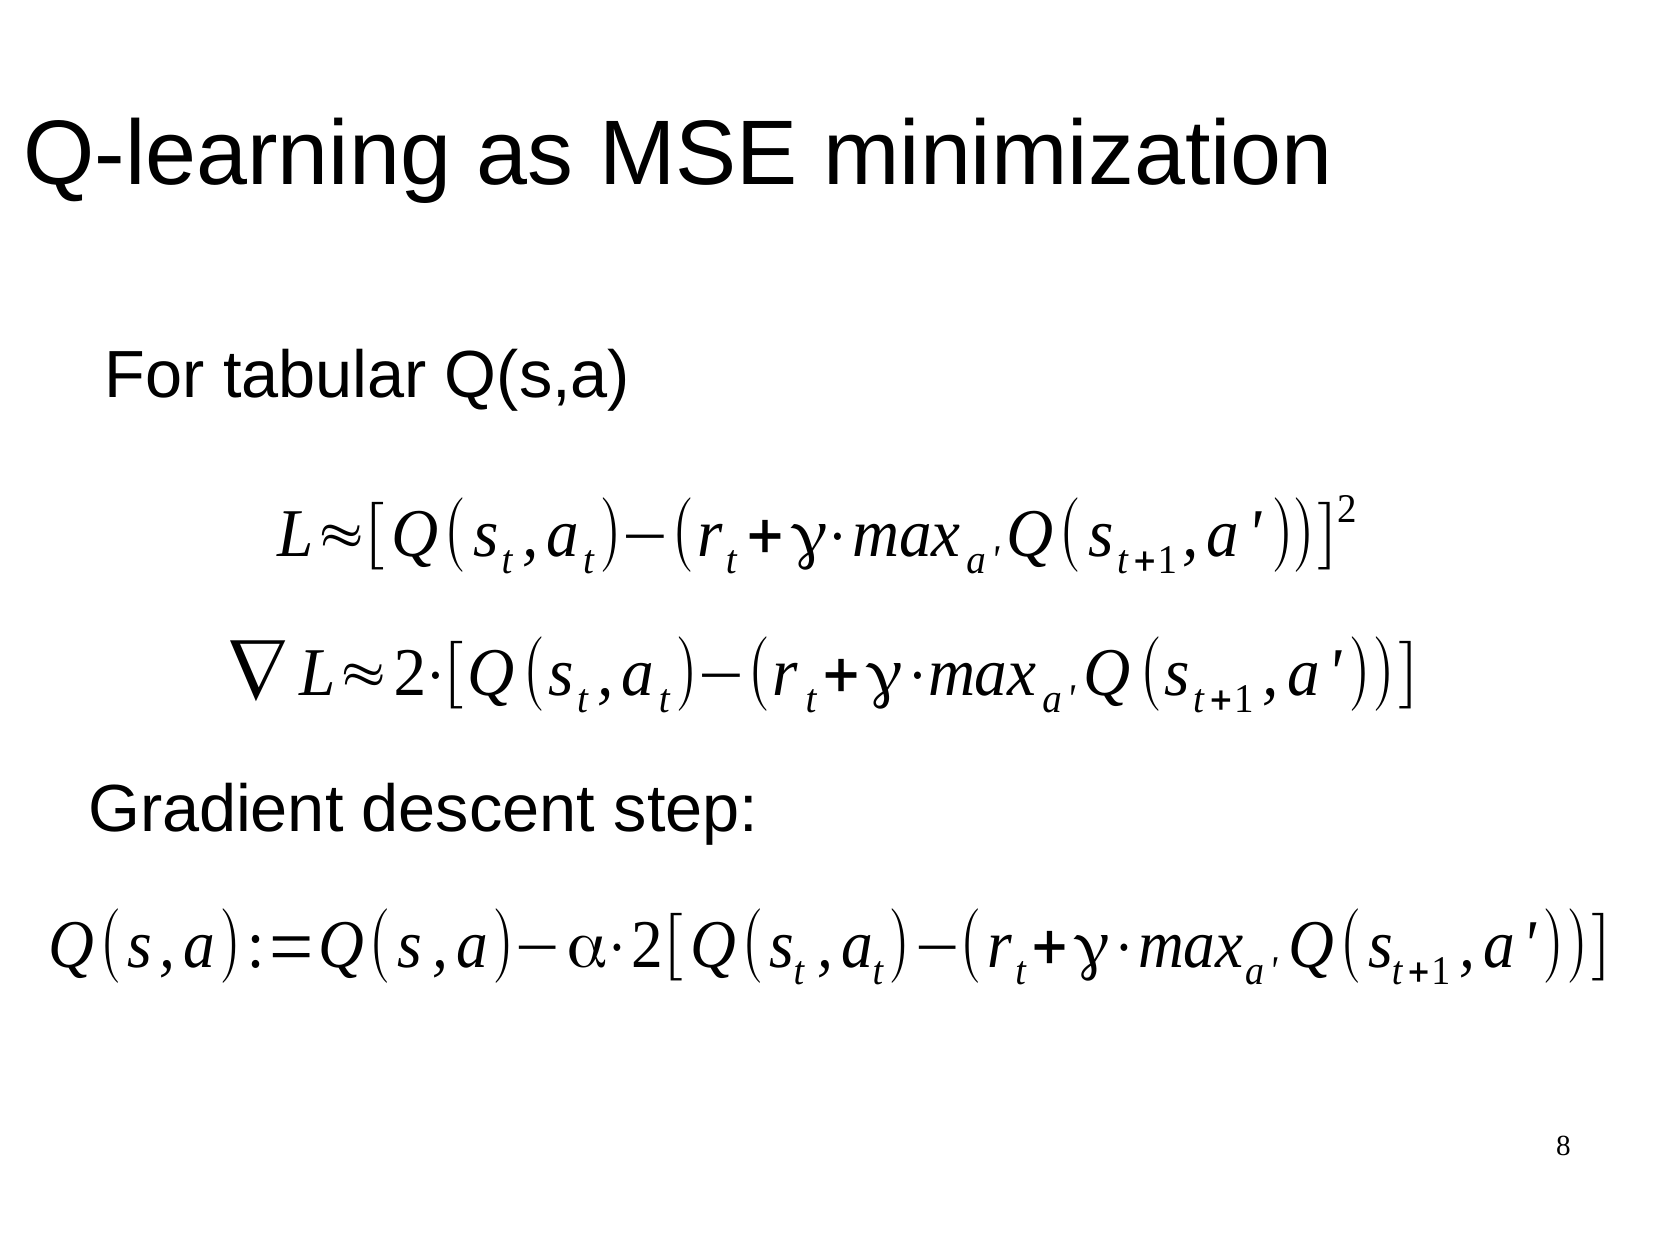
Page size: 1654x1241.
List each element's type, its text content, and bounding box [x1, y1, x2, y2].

chart [257, 483, 1371, 581]
title Q-learning as MSE minimization [23, 49, 1512, 257]
text_box Gradient descent step: [52, 770, 867, 846]
text_box For tabular Q(s,a) [69, 337, 1047, 413]
chart [209, 631, 1430, 720]
chart [32, 903, 1623, 992]
